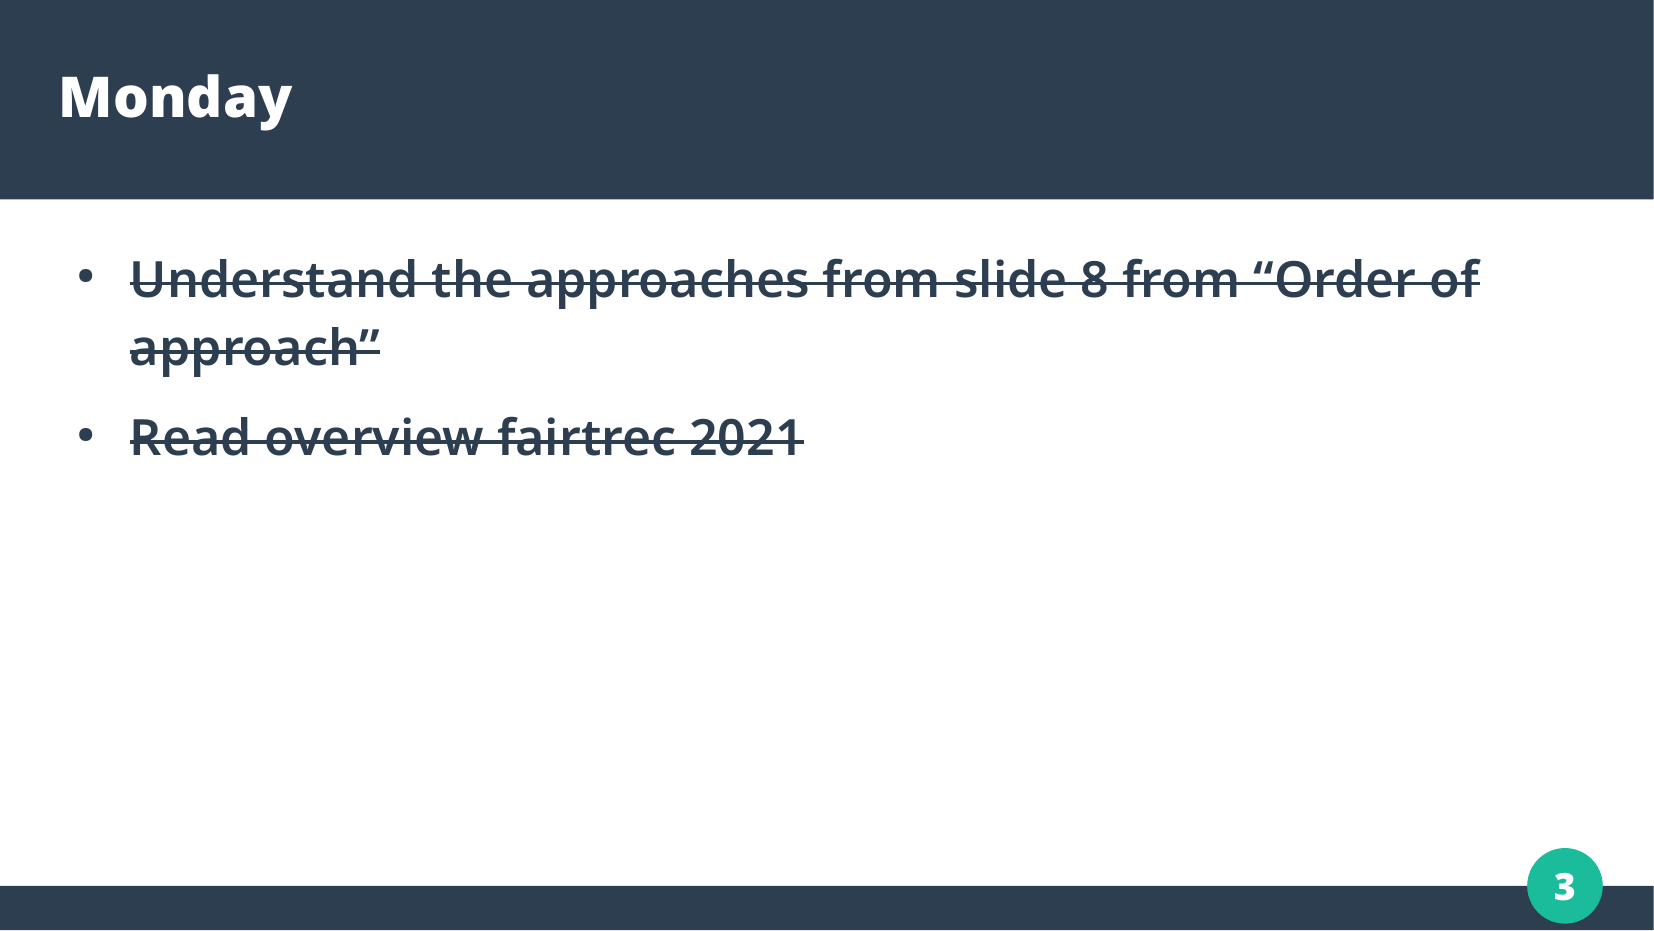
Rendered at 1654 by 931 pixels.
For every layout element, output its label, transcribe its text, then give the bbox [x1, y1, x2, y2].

title Monday [59, 37, 1595, 155]
list Understand the approaches from slide 8 from “Order of approach” Read overview fairtrec 2021 [59, 243, 1595, 864]
